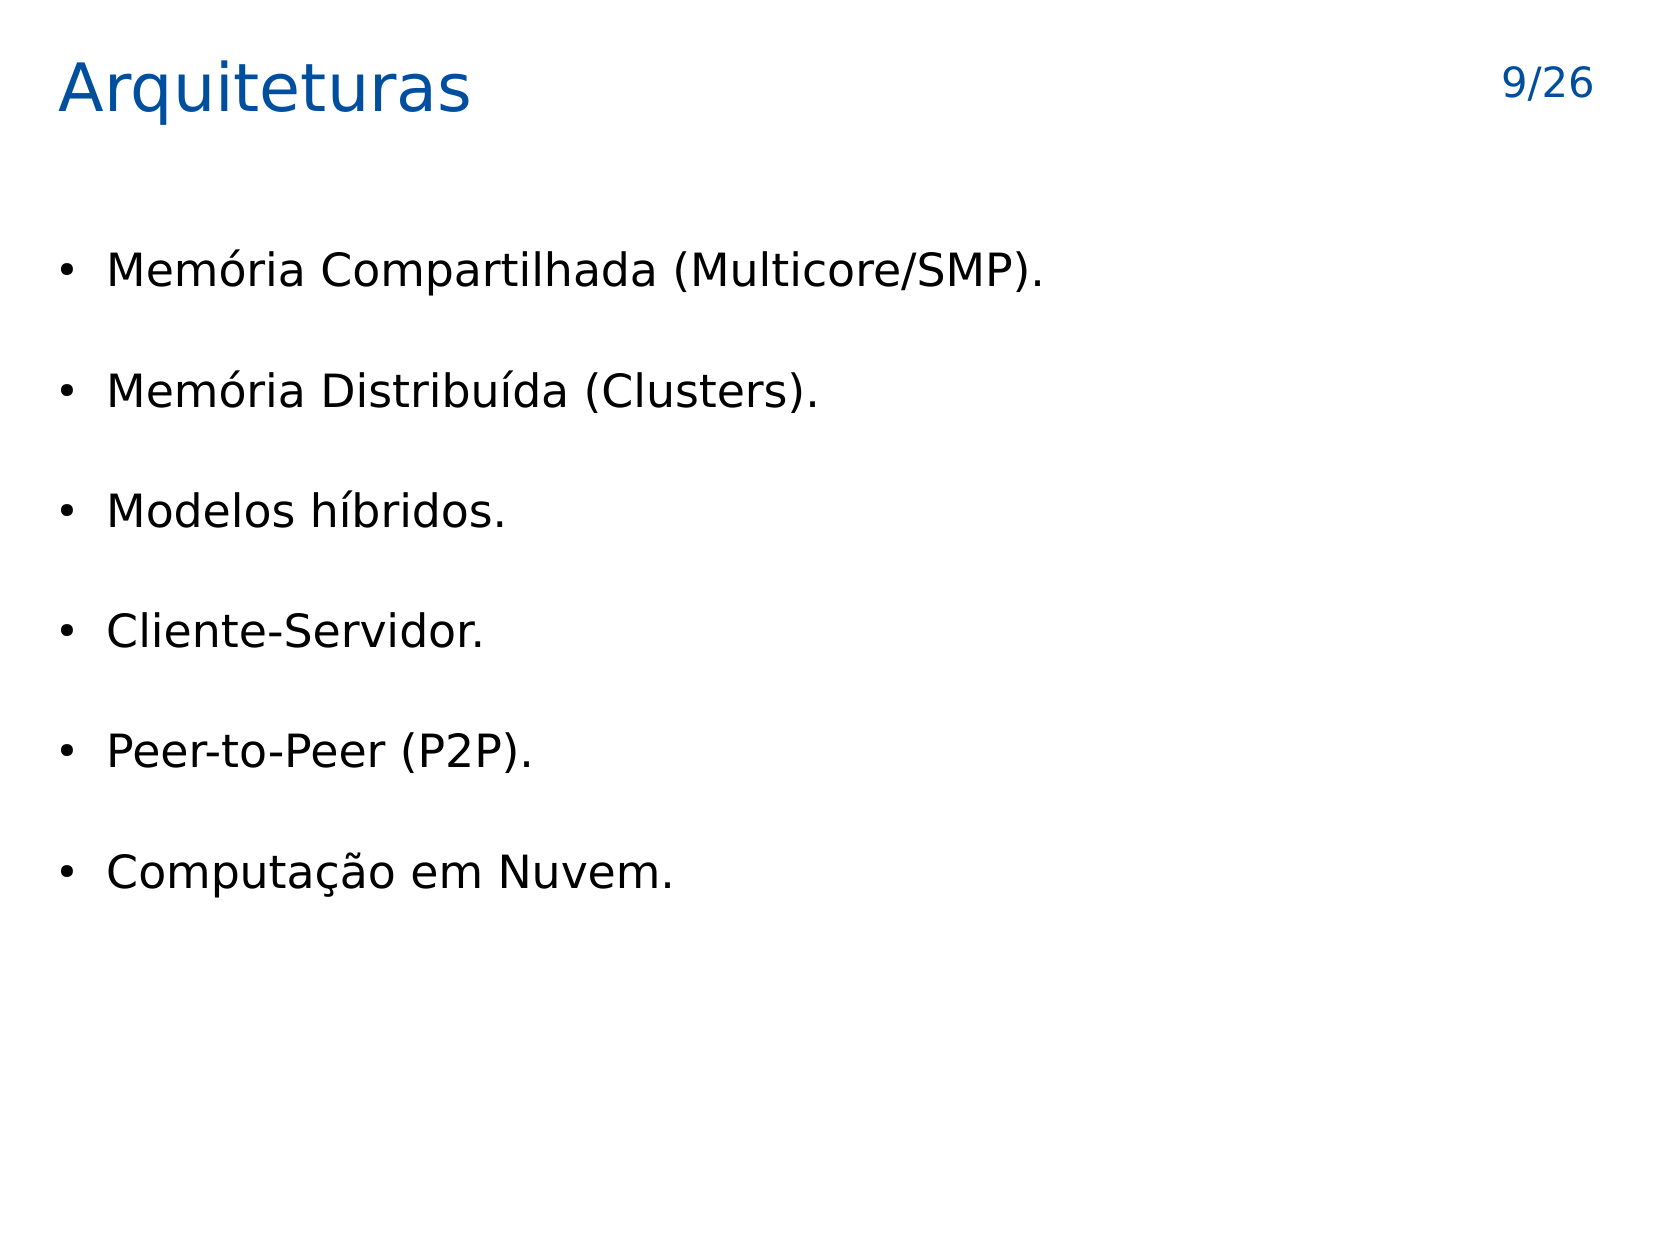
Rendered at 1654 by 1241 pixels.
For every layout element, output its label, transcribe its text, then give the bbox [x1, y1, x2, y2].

title Arquiteturas [59, 29, 1625, 148]
list Memória Compartilhada (Multicore/SMP). Memória Distribuída (Clusters). Modelos híbridos. Cliente-Servidor. Peer-to-Peer (P2P). Computação em Nuvem. [59, 236, 1595, 1211]
